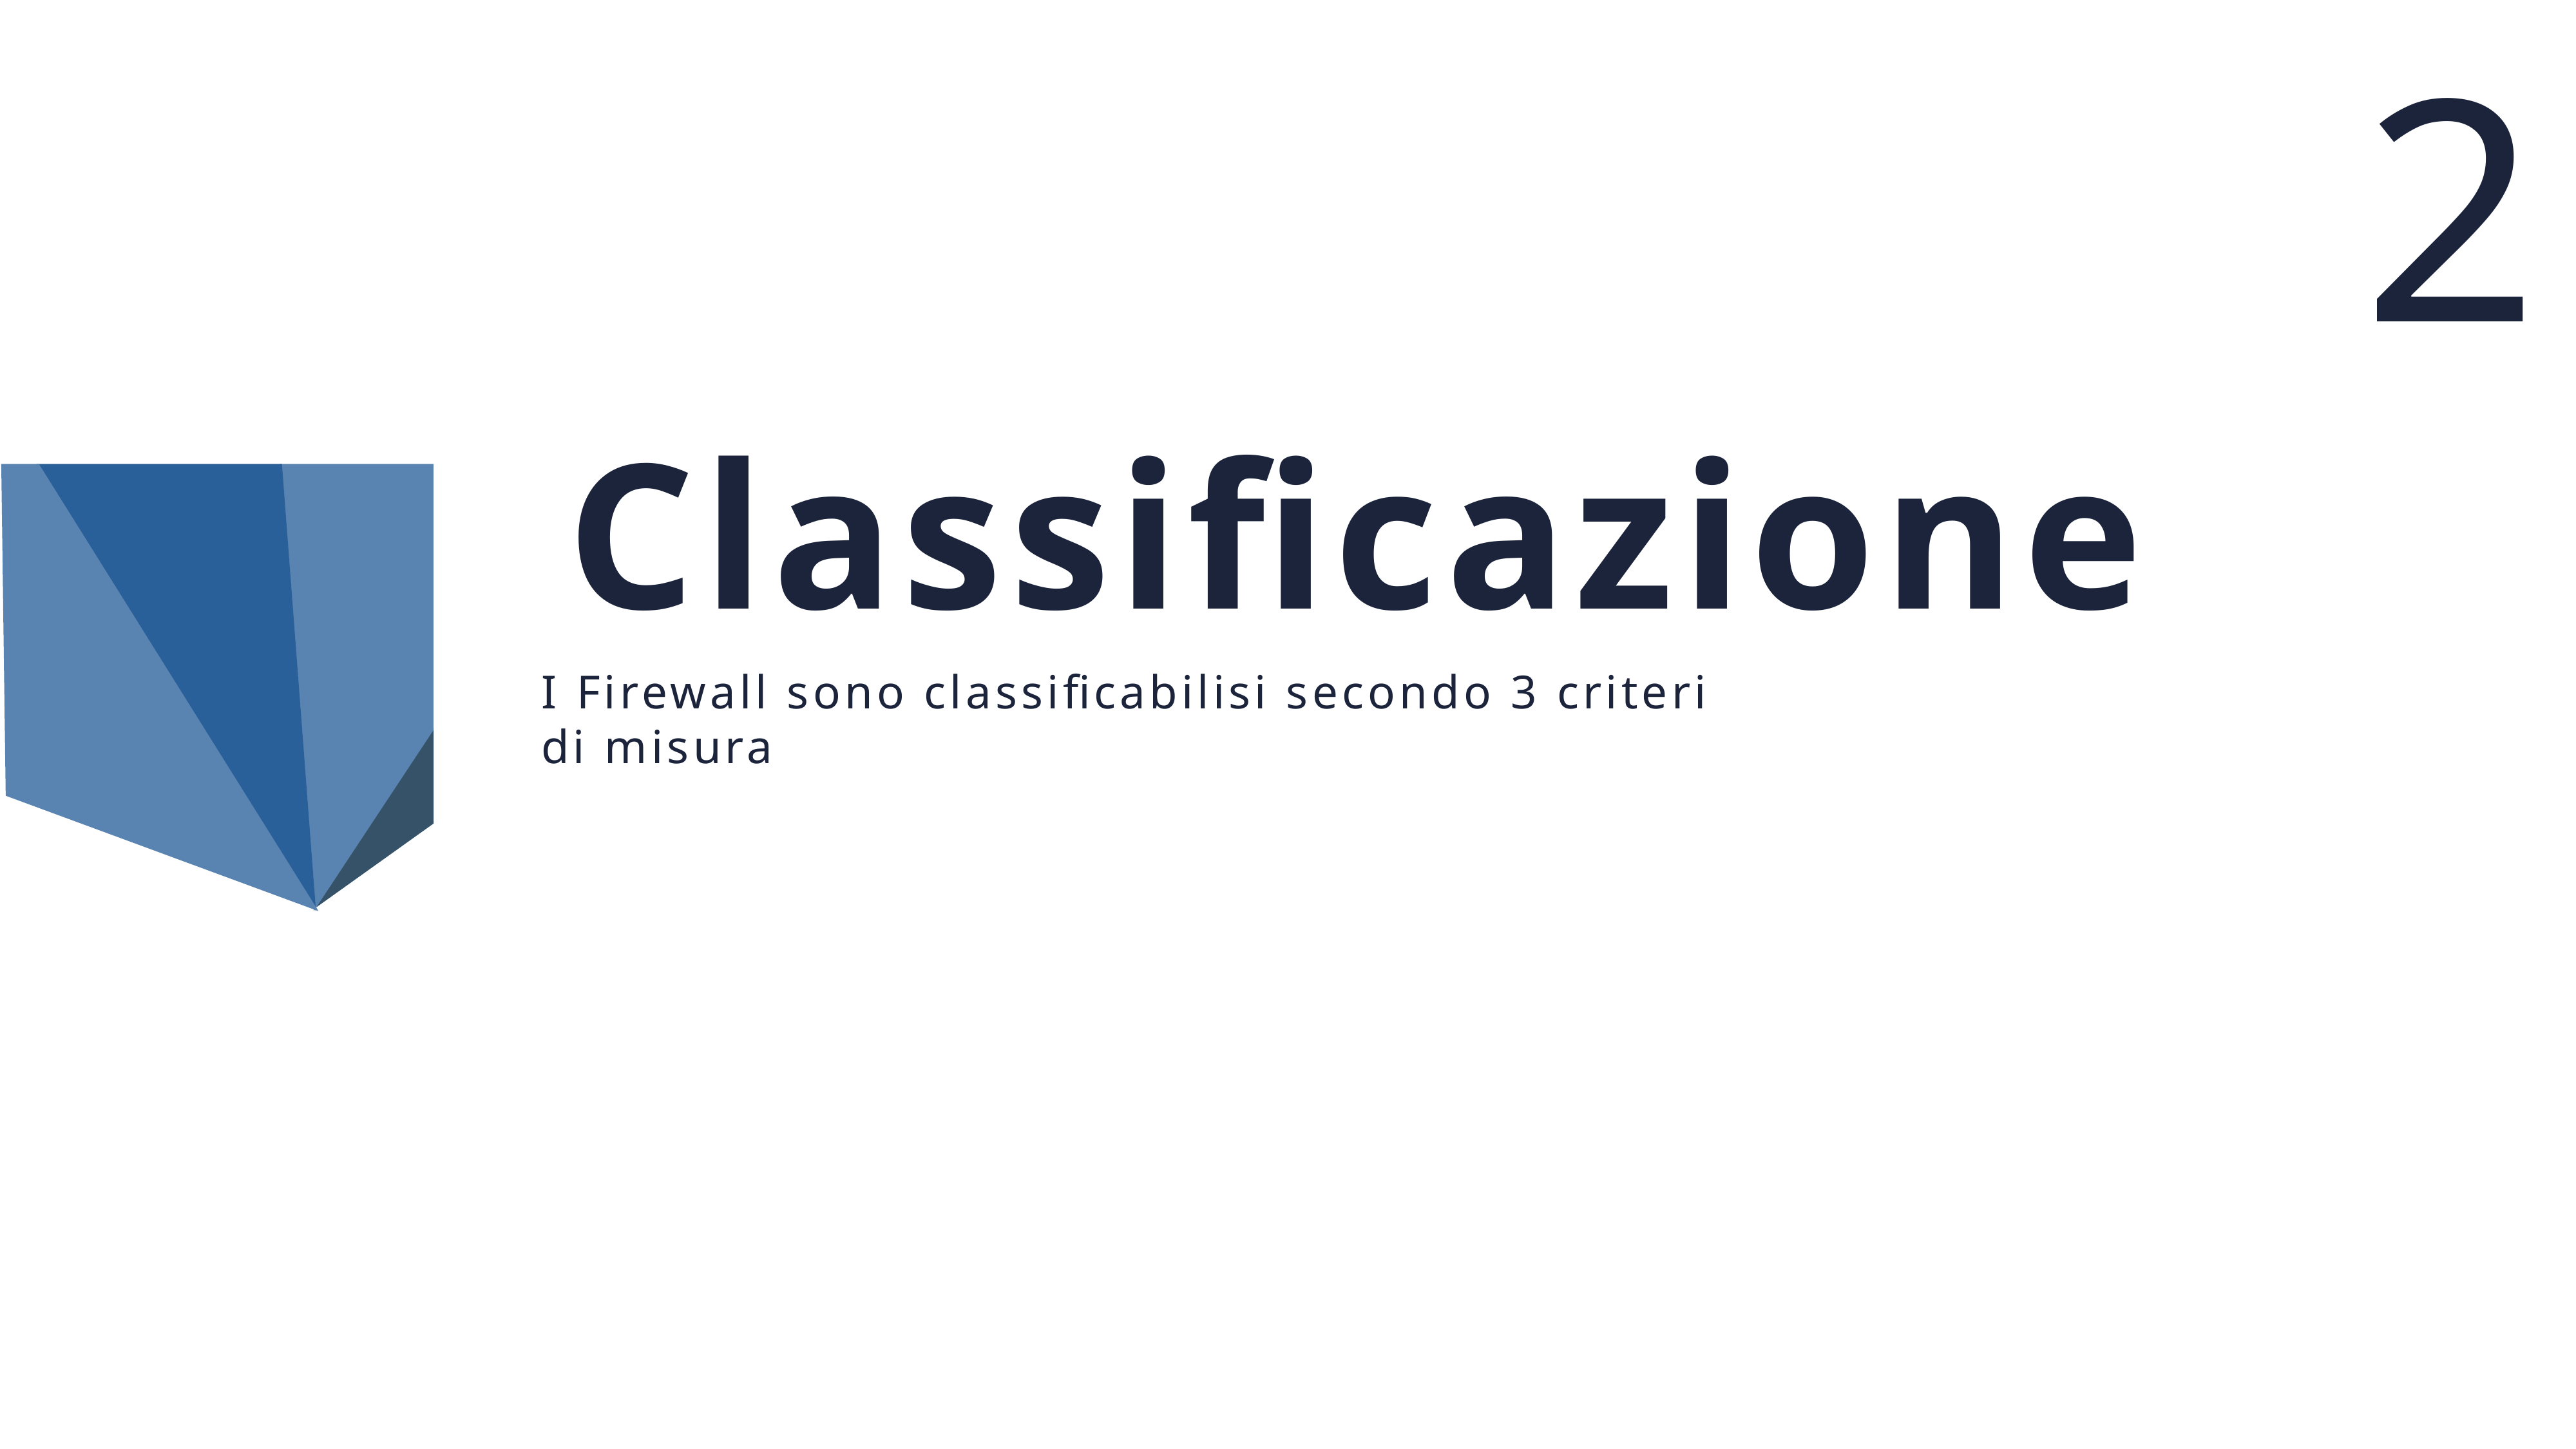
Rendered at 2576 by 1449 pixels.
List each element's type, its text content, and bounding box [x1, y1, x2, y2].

text_box [1, 464, 434, 911]
text_box Classificazione [557, 456, 2155, 654]
text_box 2 [2352, 8, 2549, 388]
text_box I Firewall sono classificabilisi secondo 3 criteri di misura [531, 658, 1735, 777]
